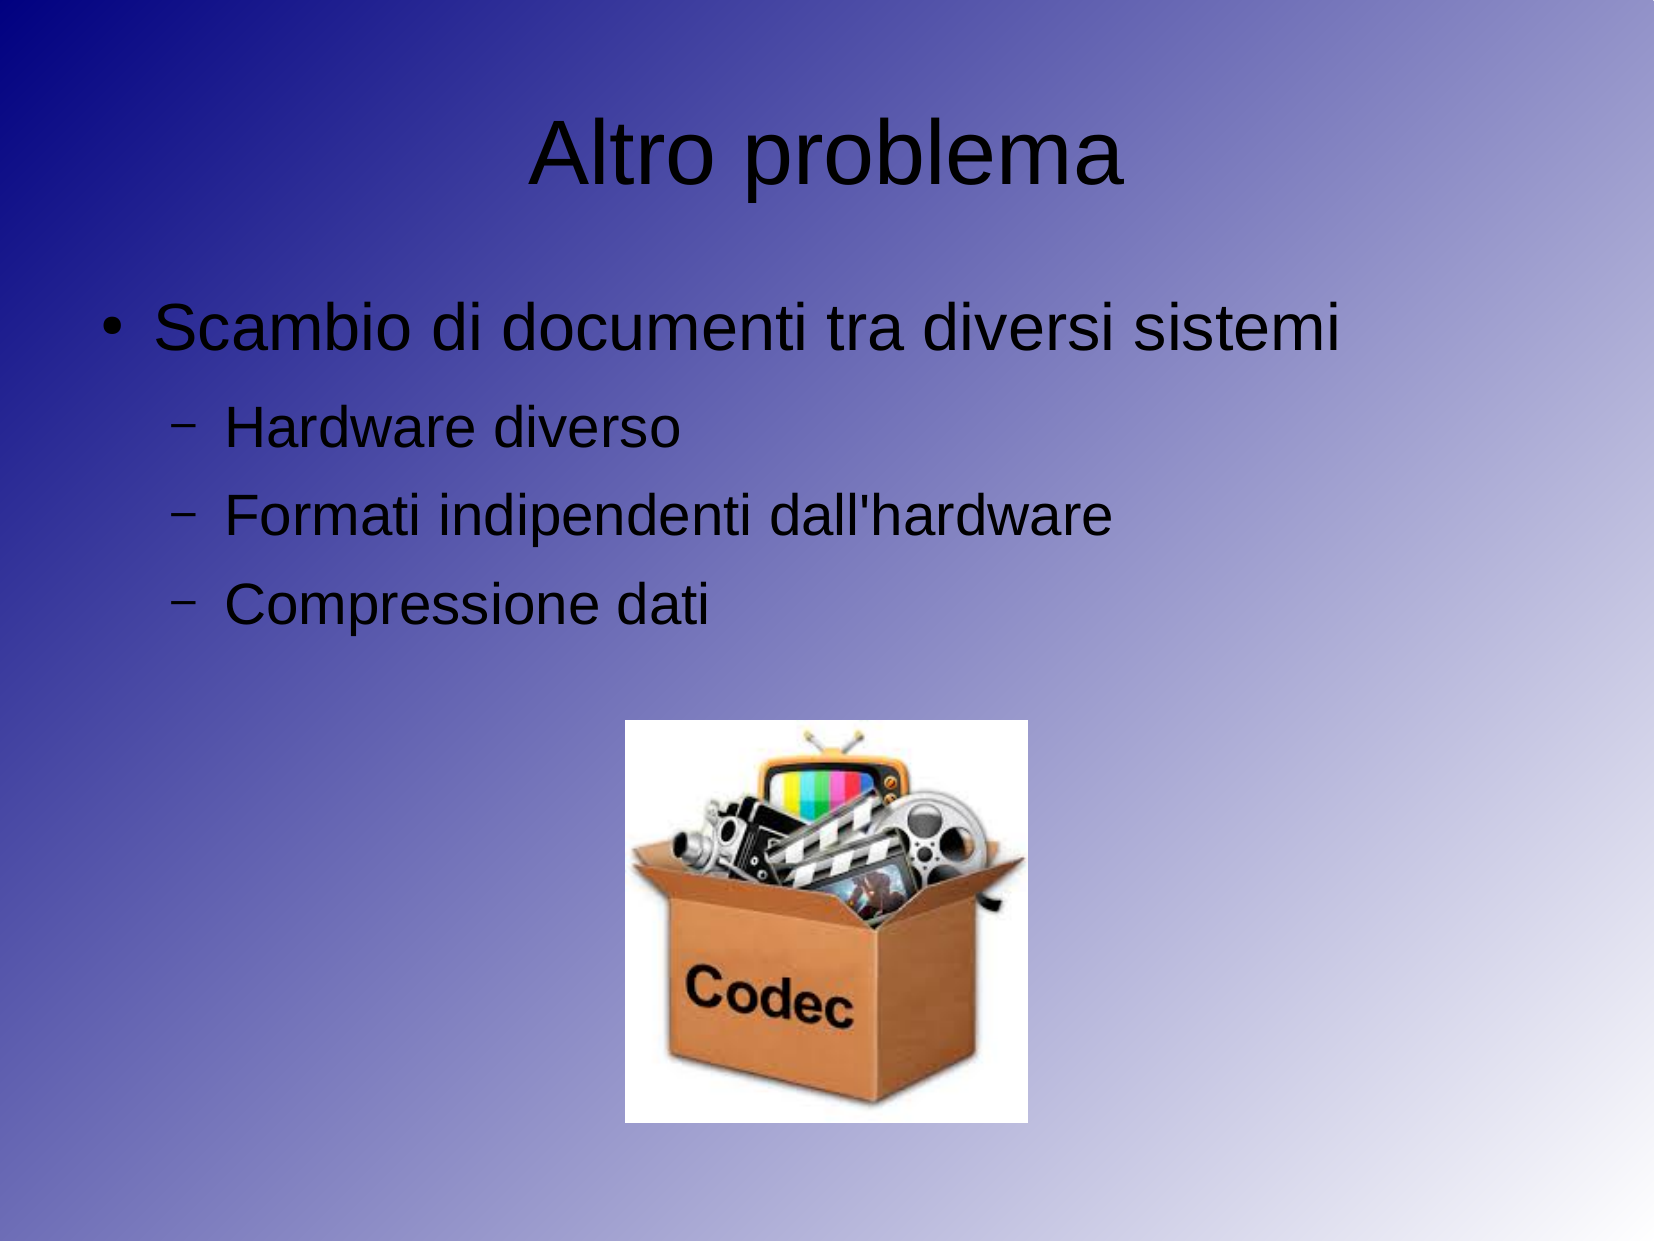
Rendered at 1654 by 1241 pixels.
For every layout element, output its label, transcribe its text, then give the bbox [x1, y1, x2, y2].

title Altro problema [82, 49, 1571, 257]
picture [625, 720, 1028, 1123]
list Scambio di documenti tra diversi sistemi Hardware diverso Formati indipendenti dall'hardware Compressione dati [82, 290, 1571, 1010]
